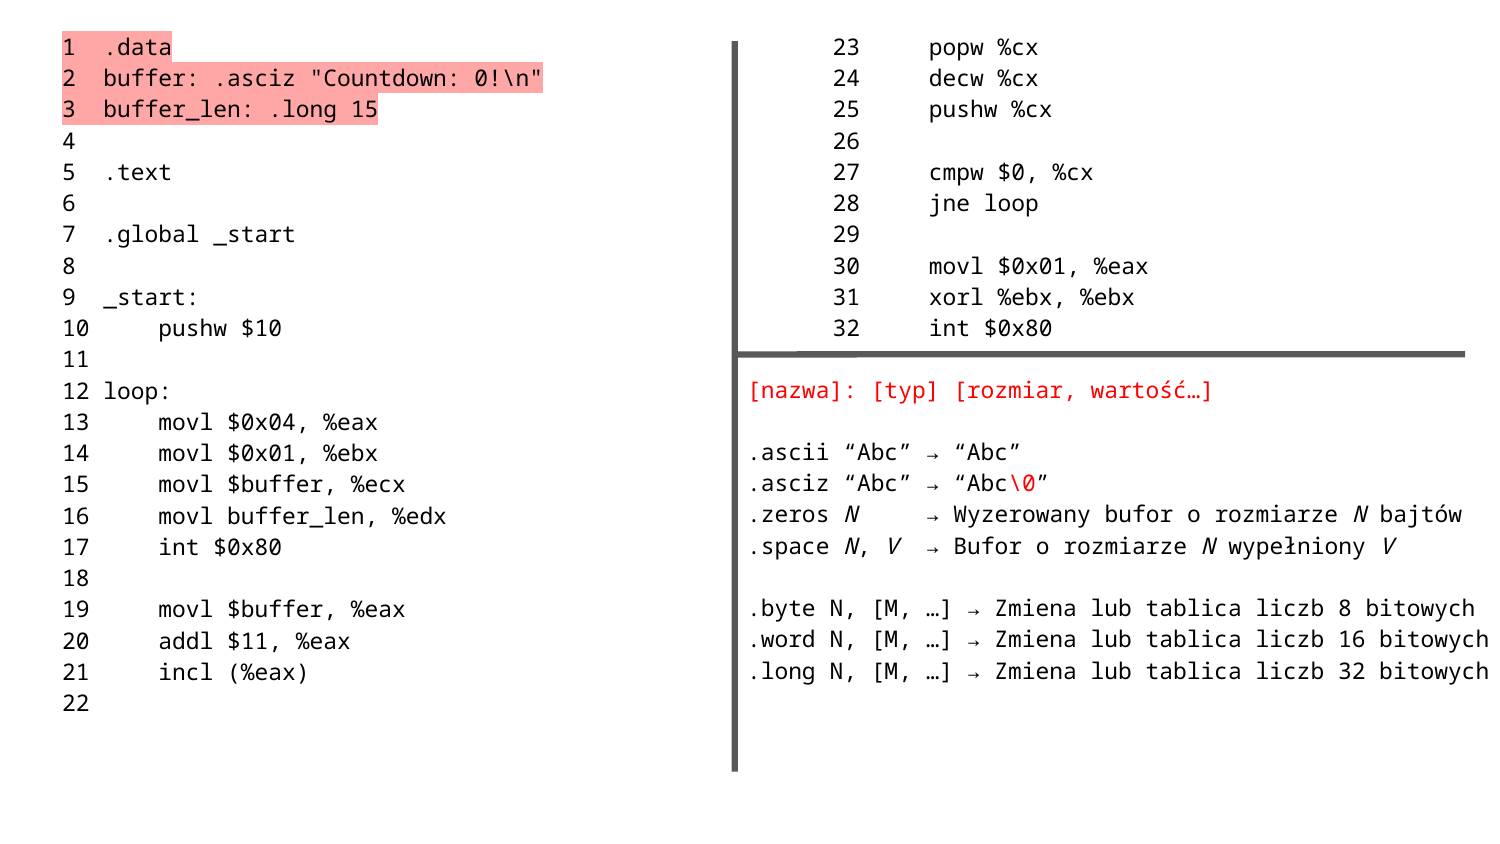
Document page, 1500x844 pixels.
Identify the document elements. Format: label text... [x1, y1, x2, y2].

text_box 1 .data 2 buffer: .asciz "Countdown: 0!\n" 3 buffer_len: .long 15 4 5 .text 6 7 .global _start 8 9 _start: 10 pushw $10 11 12 loop: 13 movl $0x04, %eax 14 movl $0x01, %ebx 15 movl $buffer, %ecx 16 movl buffer_len, %edx 17 int $0x80 18 19 movl $buffer, %eax 20 addl $11, %eax 21 incl (%eax) 22 [47, 23, 559, 735]
text_box 23 popw %cx 24 decw %cx 25 pushw %cx 26 27 cmpw $0, %cx 28 jne loop 29 30 movl $0x01, %eax 31 xorl %ebx, %ebx 32 int $0x80 [749, 23, 1164, 351]
text_box [nazwa]: [typ] [rozmiar, wartość…] .ascii “Abc” → “Abc” .asciz “Abc” → “Abc\0” .zeros N → Wyzerowany bufor o rozmiarze N bajtów .space N, V → Bufor o rozmiarze N wypełniony V .byte N, [M, …] → Zmiena lub tablica liczb 8 bitowych .word N, [M, …] → Zmiena lub tablica liczb 16 bitowych .long N, [M, …] → Zmiena lub tablica liczb 32 bitowych [732, 366, 1500, 780]
